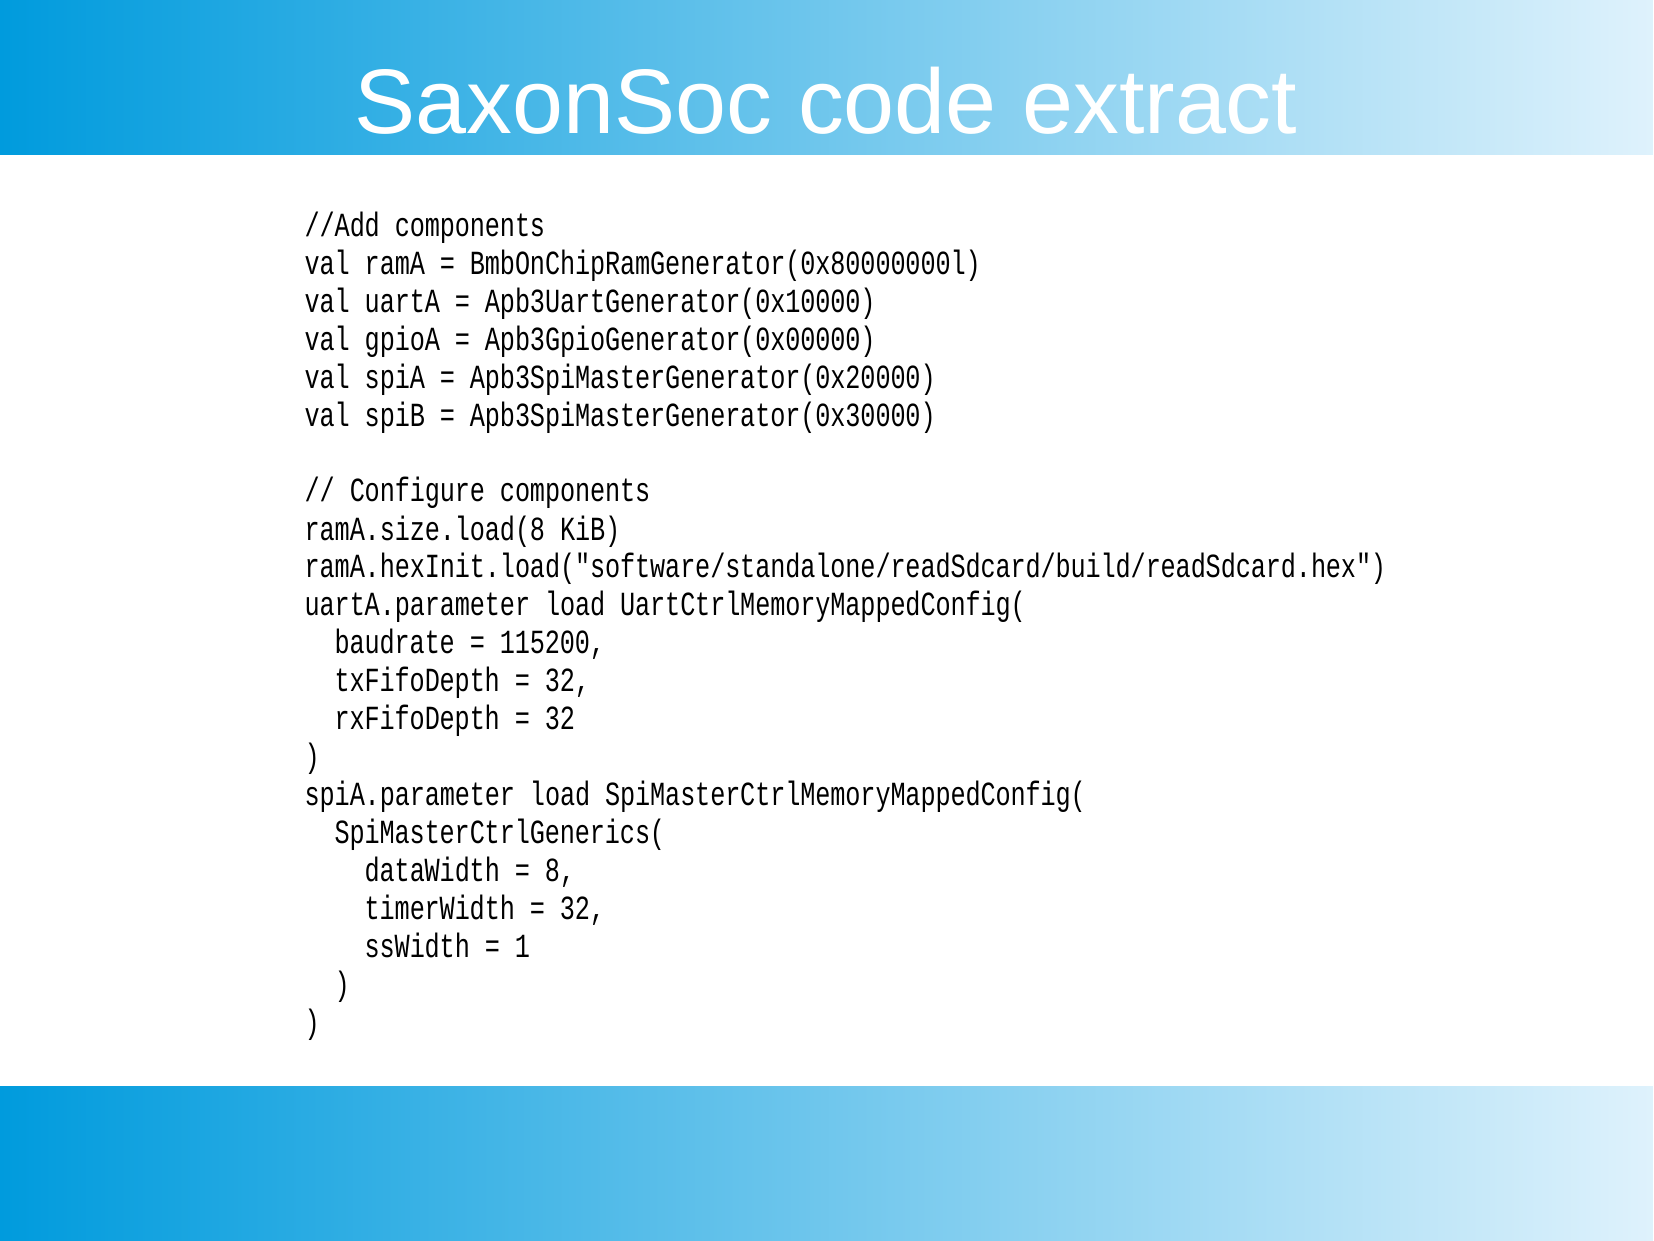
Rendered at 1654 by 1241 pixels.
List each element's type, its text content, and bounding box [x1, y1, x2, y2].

title SaxonSoc code extract [82, 49, 1571, 155]
text_box //Add components val ramA = BmbOnChipRamGenerator(0x80000000l) val uartA = Apb3UartGenerator(0x10000) val gpioA = Apb3GpioGenerator(0x00000) val spiA = Apb3SpiMasterGenerator(0x20000) val spiB = Apb3SpiMasterGenerator(0x30000) // Configure components ramA.size.load(8 KiB) ramA.hexInit.load("software/standalone/readSdcard/build/readSdcard.hex") uartA.parameter load UartCtrlMemoryMappedConfig( baudrate = 115200, txFifoDepth = 32, rxFifoDepth = 32 ) spiA.parameter load SpiMasterCtrlMemoryMappedConfig( SpiMasterCtrlGenerics( dataWidth = 8, timerWidth = 32, ssWidth = 1 ) ) [259, 200, 1406, 1052]
